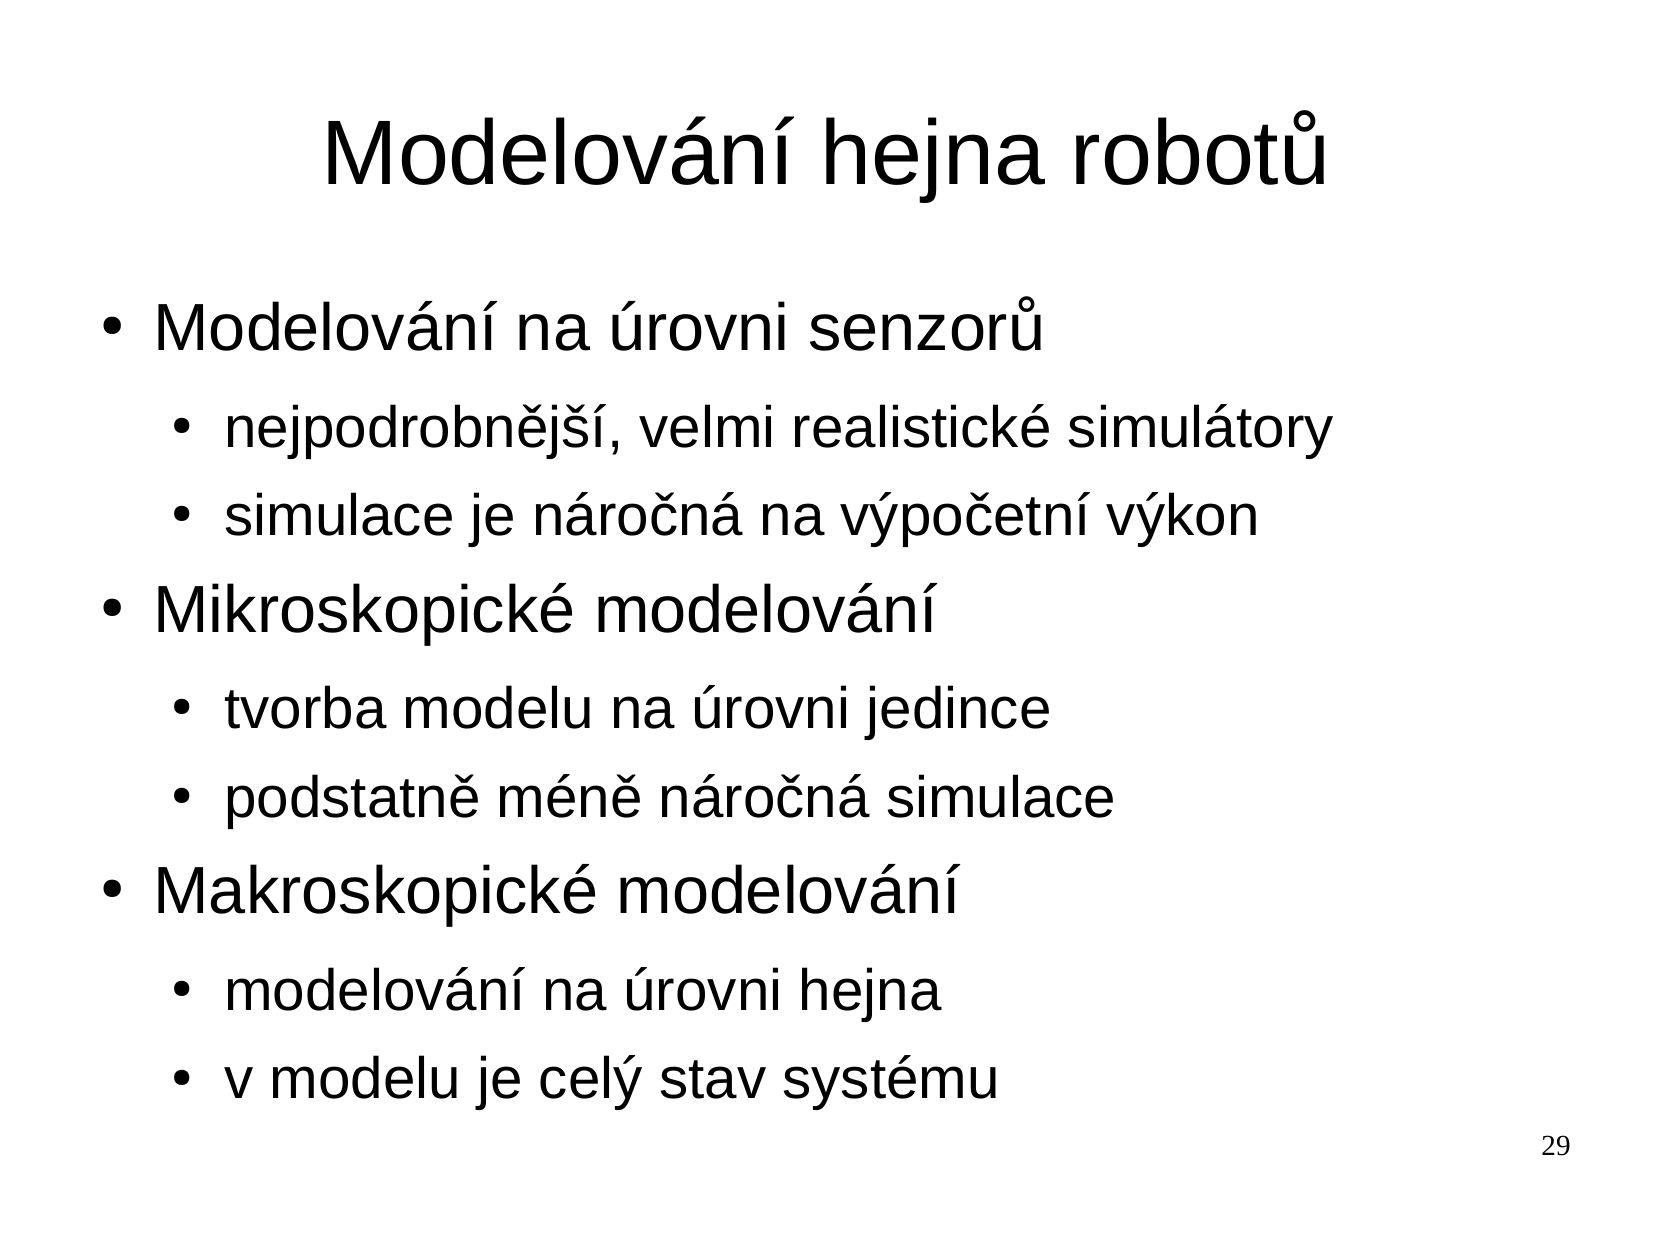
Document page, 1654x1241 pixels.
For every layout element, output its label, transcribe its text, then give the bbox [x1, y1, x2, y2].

title Modelování hejna robotů [82, 49, 1571, 257]
list Modelování na úrovni senzorů nejpodrobnější, velmi realistické simulátory simulace je náročná na výpočetní výkon Mikroskopické modelování tvorba modelu na úrovni jedince podstatně méně náročná simulace Makroskopické modelování modelování na úrovni hejna v modelu je celý stav systému [82, 290, 1571, 1110]
